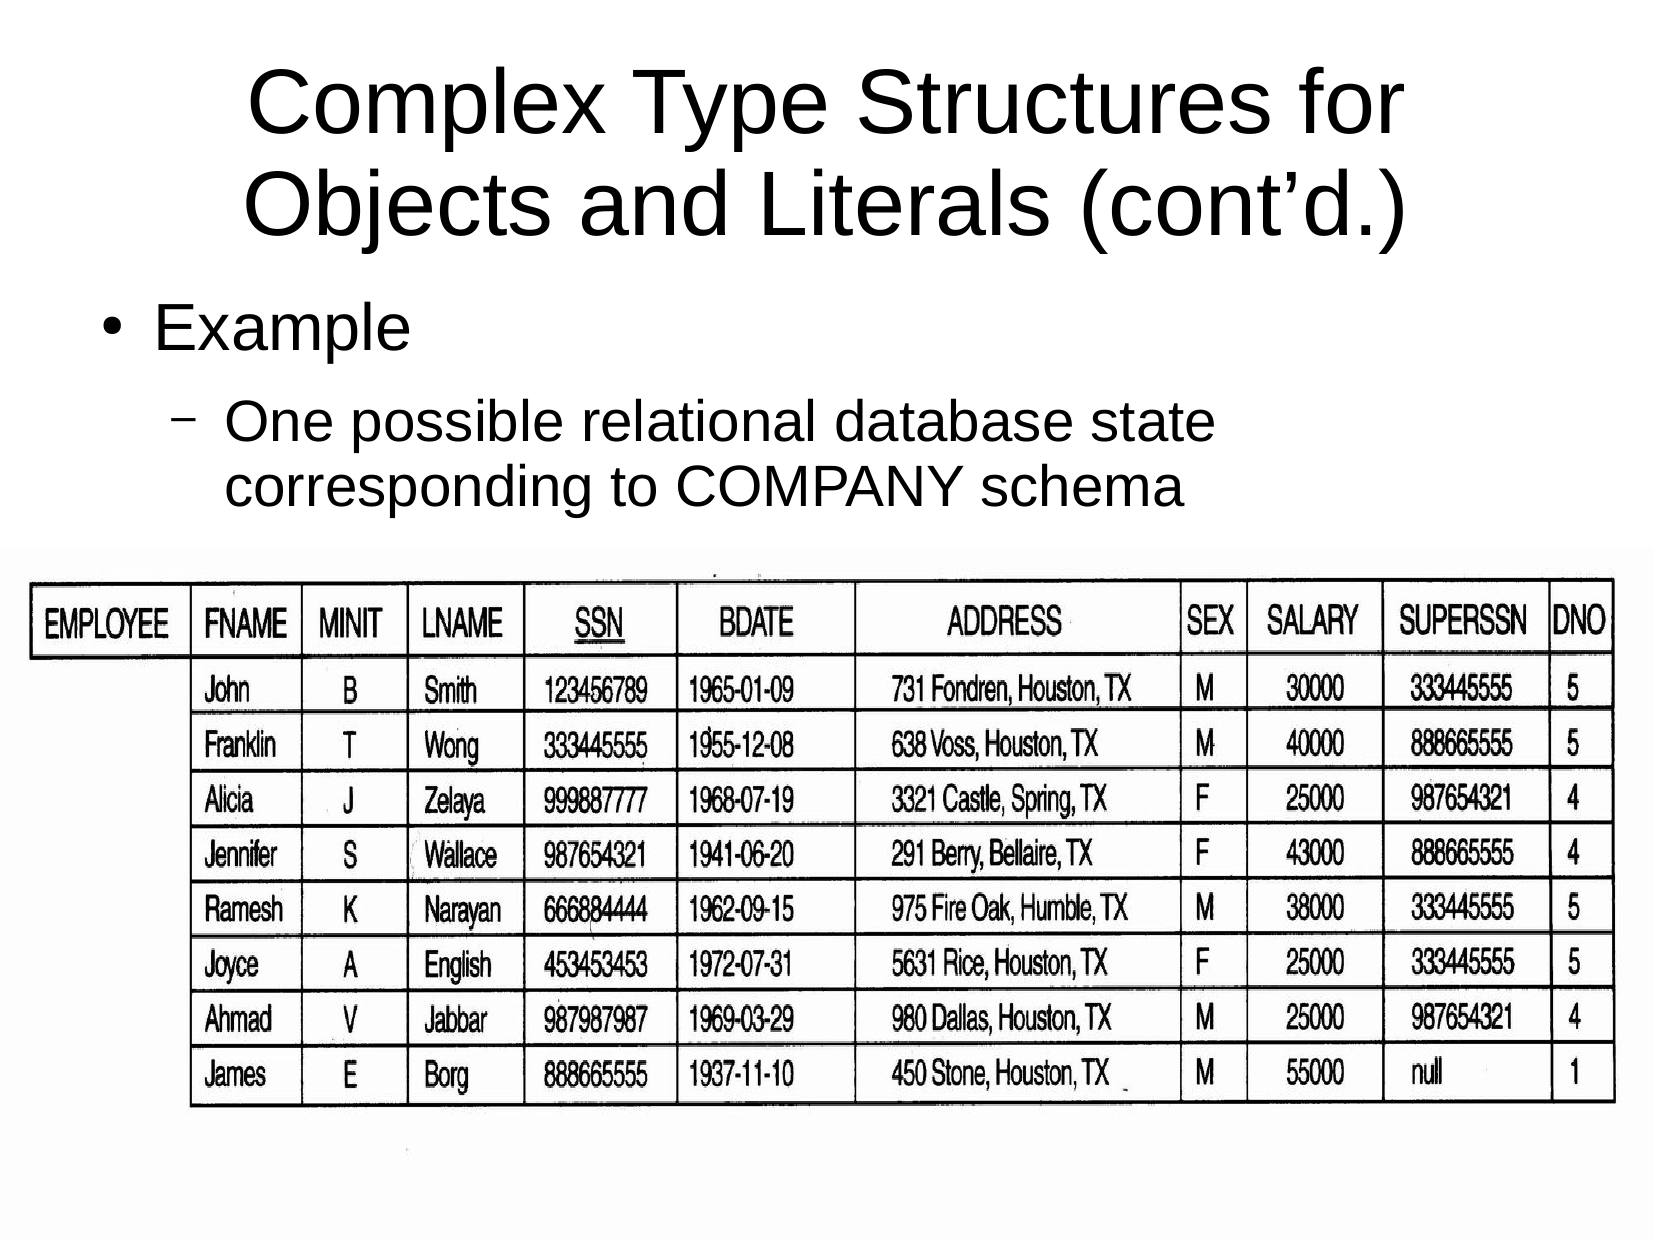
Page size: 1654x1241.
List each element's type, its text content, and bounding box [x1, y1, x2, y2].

list Example One possible relational database state corresponding to COMPANY schema [82, 290, 1571, 547]
picture [0, 547, 1654, 1240]
title Complex Type Structures for Objects and Literals (cont’d.) [82, 49, 1571, 257]
